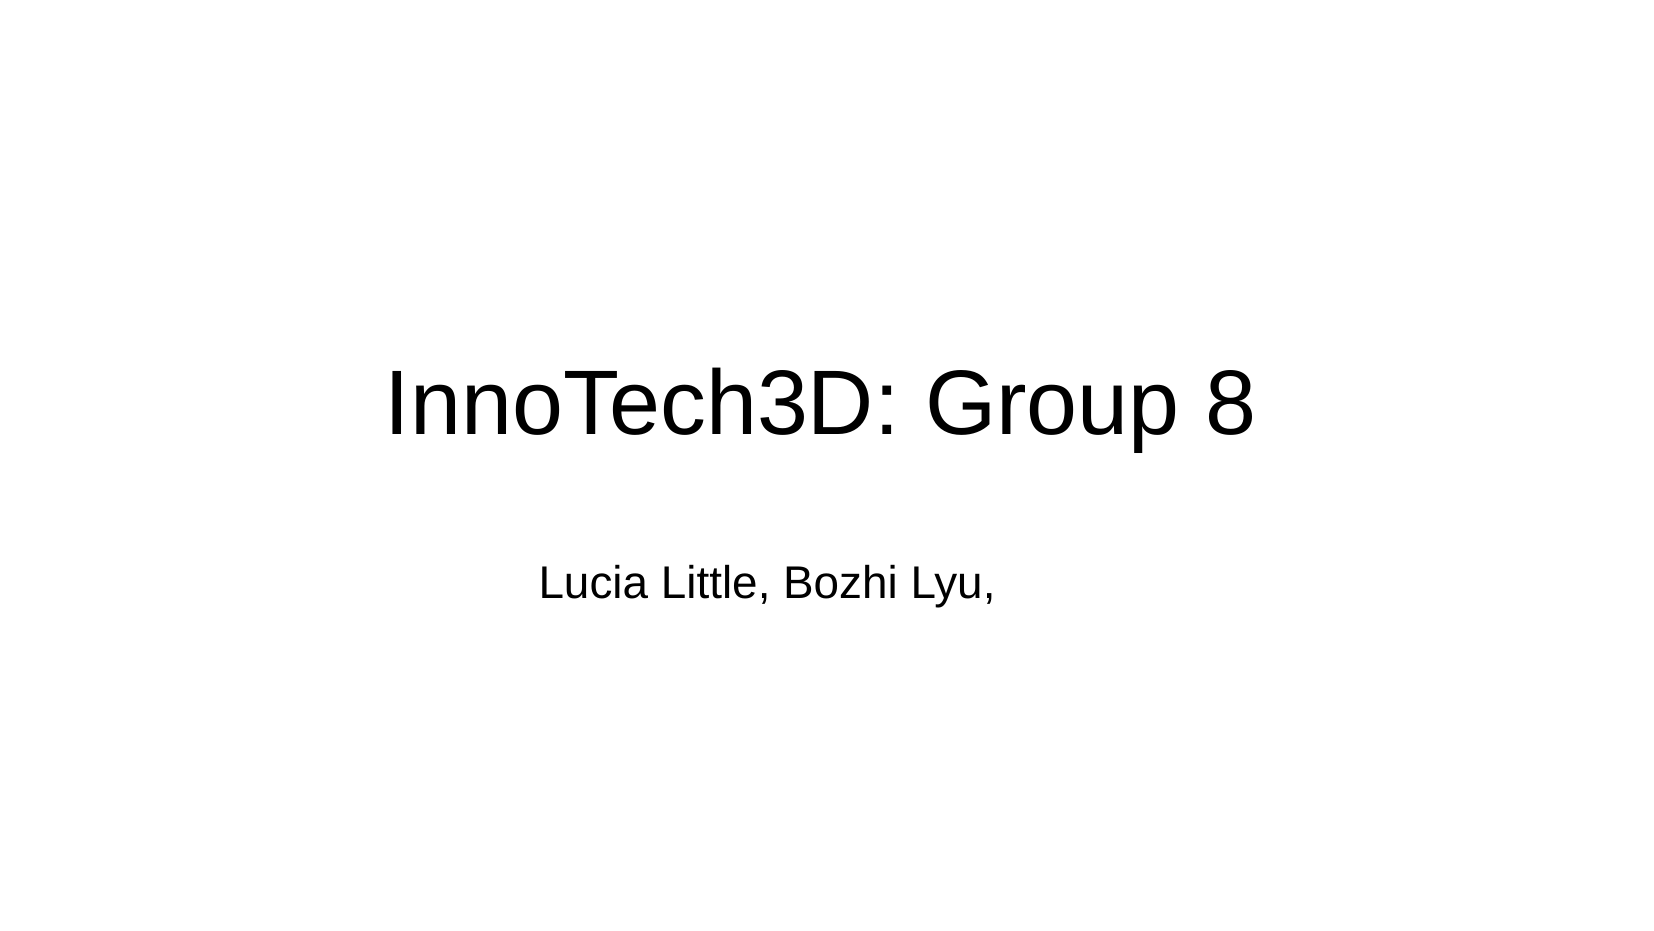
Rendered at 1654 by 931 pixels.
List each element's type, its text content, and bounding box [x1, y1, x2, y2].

title InnoTech3D: Group 8 [76, 324, 1565, 481]
title Lucia Little, Bozhi Lyu, [324, 534, 1223, 631]
